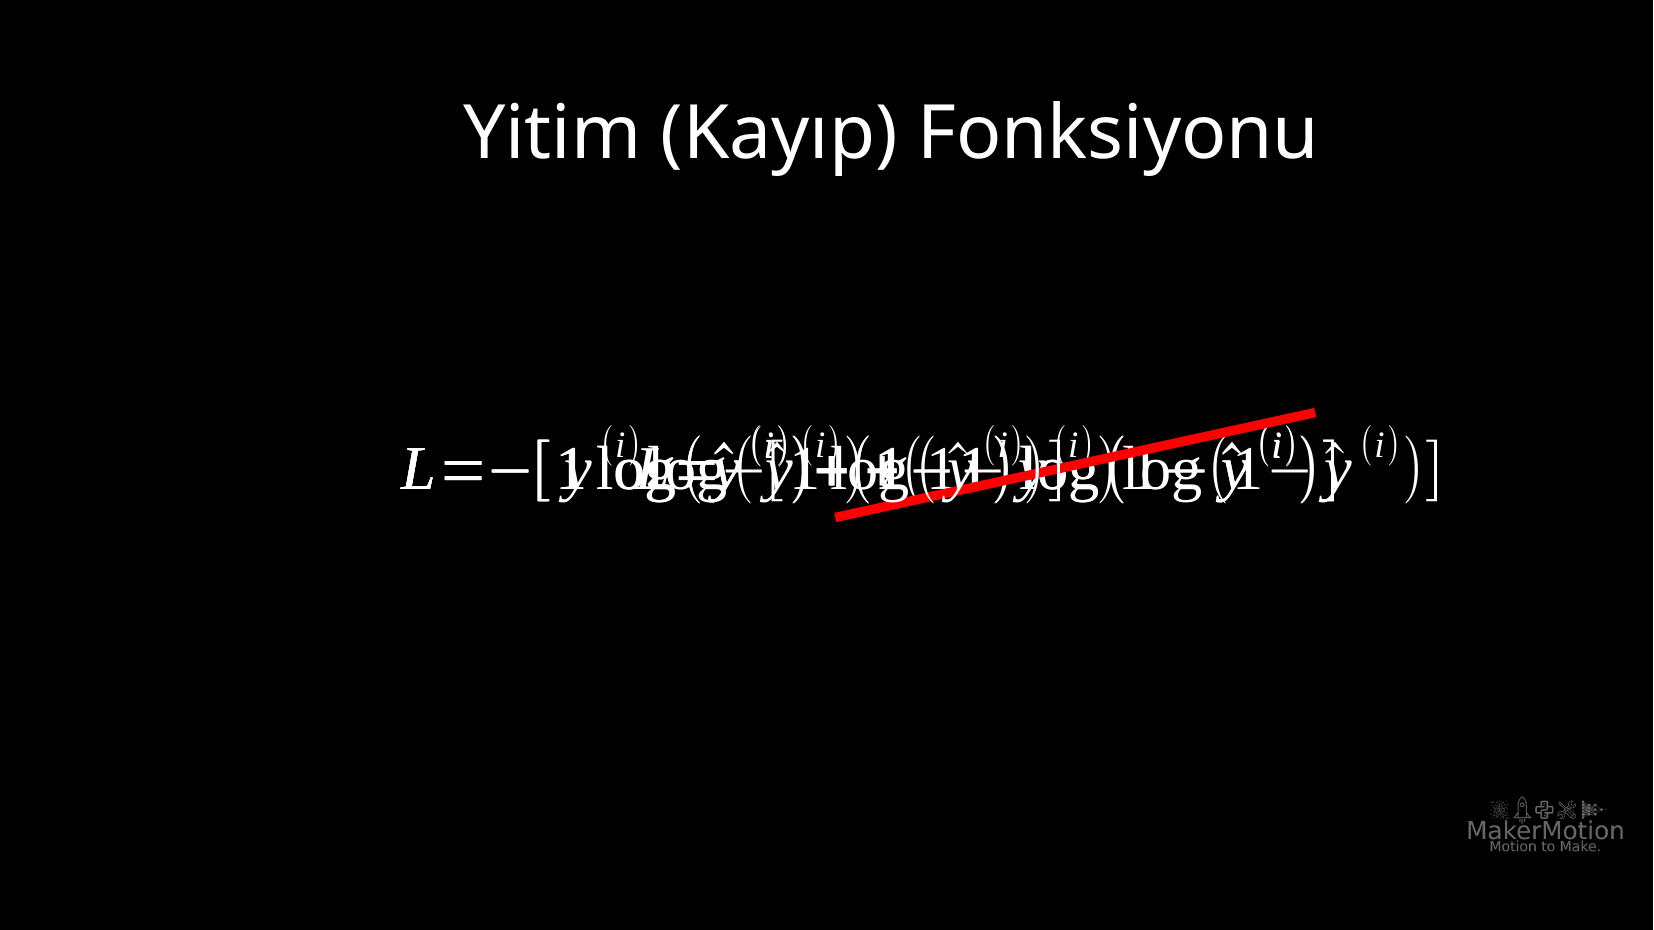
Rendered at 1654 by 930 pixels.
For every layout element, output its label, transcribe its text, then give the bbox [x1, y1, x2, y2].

chart [391, 423, 1449, 508]
text_box Yitim (Kayıp) Fonksiyonu [448, 70, 1205, 172]
picture [1440, 719, 1651, 930]
